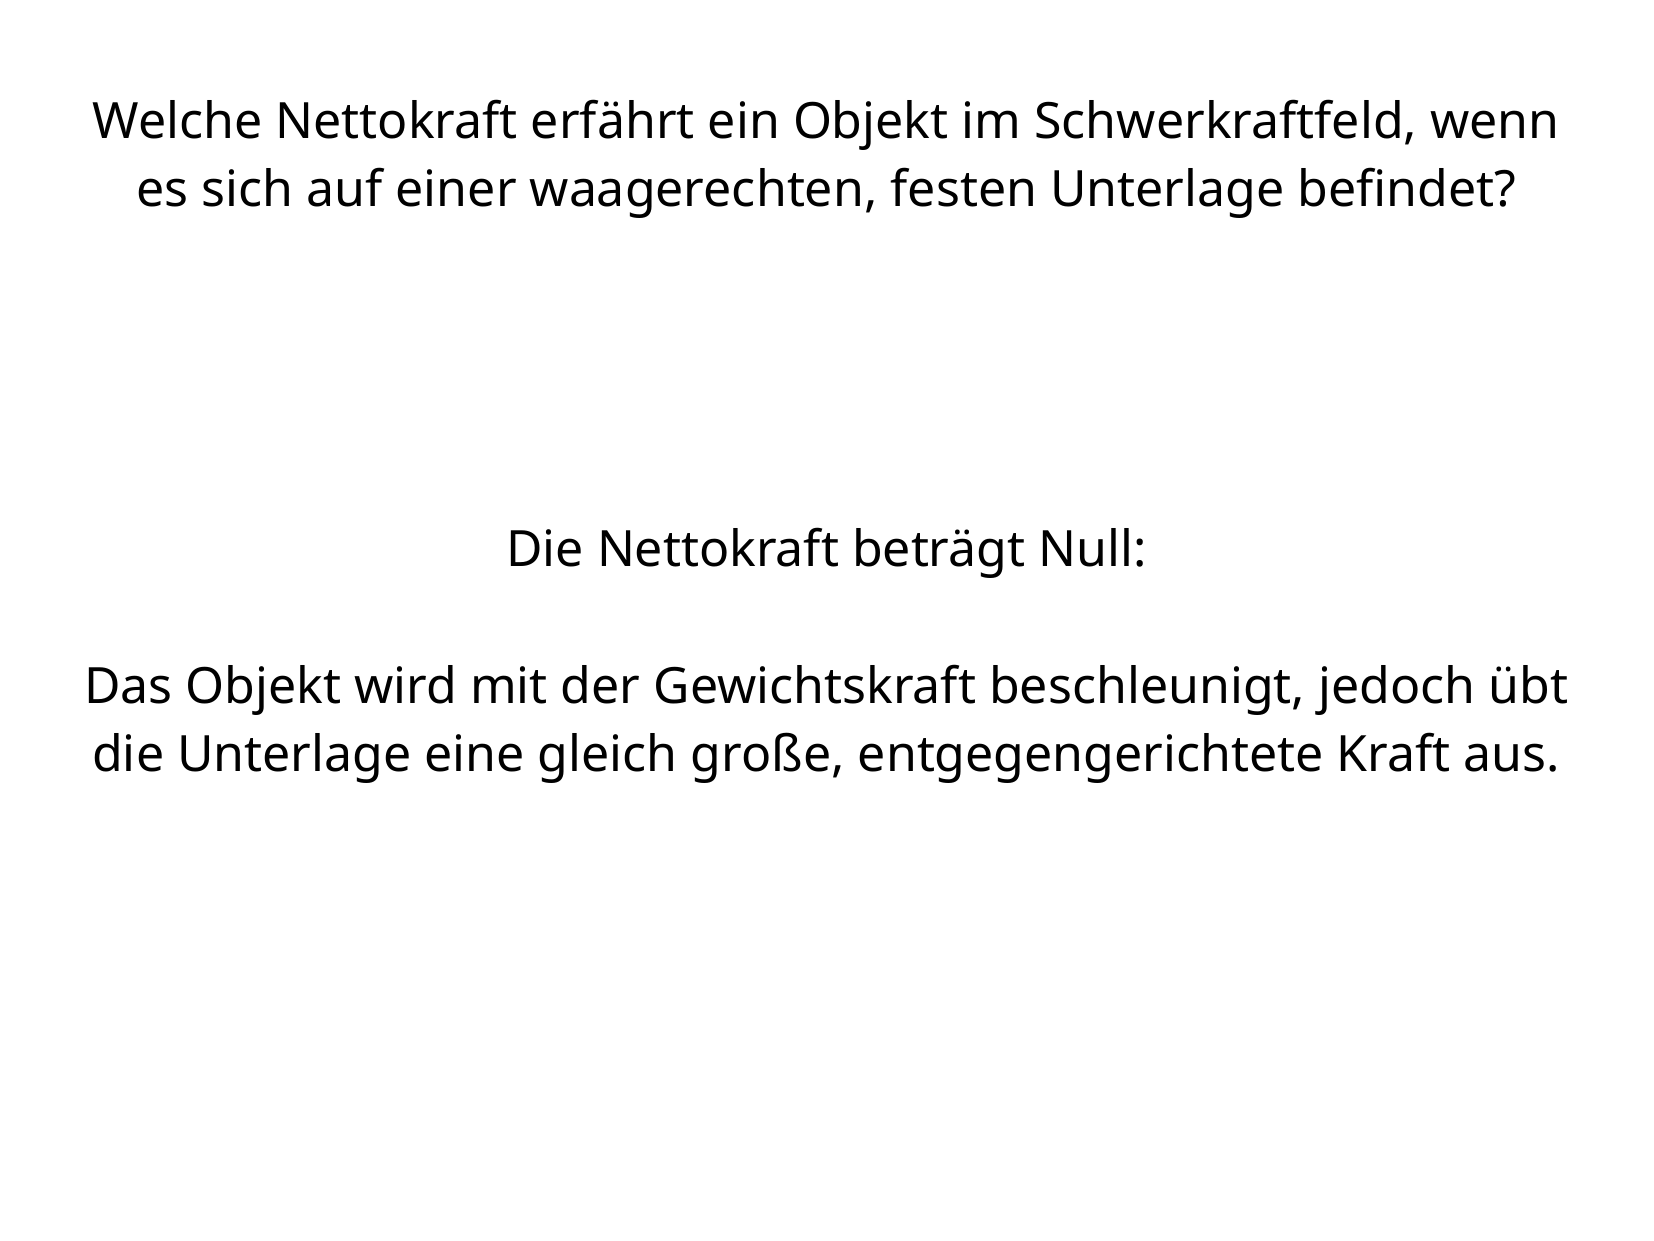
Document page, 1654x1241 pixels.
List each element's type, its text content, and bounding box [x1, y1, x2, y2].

title Welche Nettokraft erfährt ein Objekt im Schwerkraftfeld, wenn es sich auf einer waagerechten, festen Unterlage befindet? [82, 49, 1571, 257]
subtitle Die Nettokraft beträgt Null: Das Objekt wird mit der Gewichtskraft beschleunigt, jedoch übt die Unterlage eine gleich große, entgegengerichtete Kraft aus. [82, 290, 1571, 1010]
